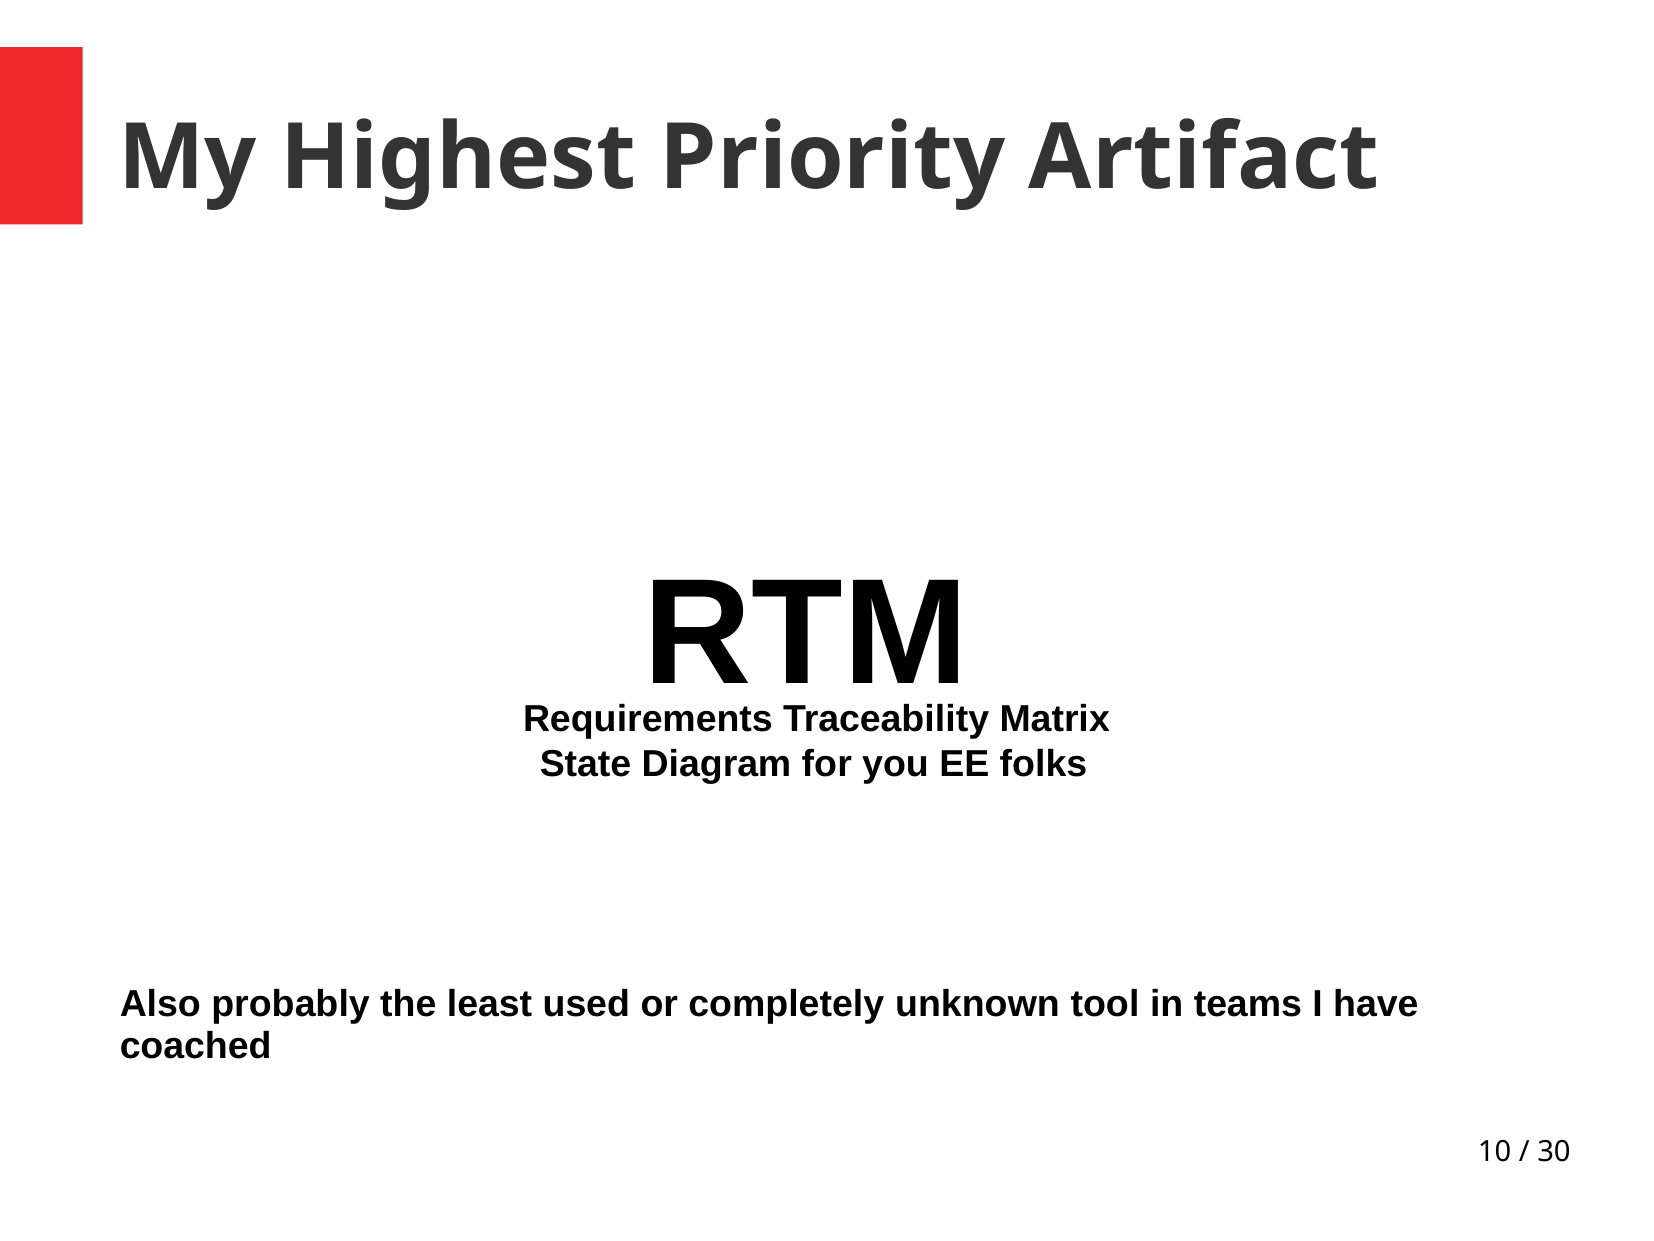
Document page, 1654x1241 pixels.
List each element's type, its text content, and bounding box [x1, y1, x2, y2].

text_box Requirements Traceability Matrix [508, 690, 1126, 747]
title My Highest Priority Artifact [118, 49, 1571, 257]
text_box Also probably the least used or completely unknown tool in teams I have coached [105, 975, 1591, 1074]
text_box RTM [628, 540, 1004, 690]
text_box State Diagram for you EE folks [525, 735, 1111, 834]
